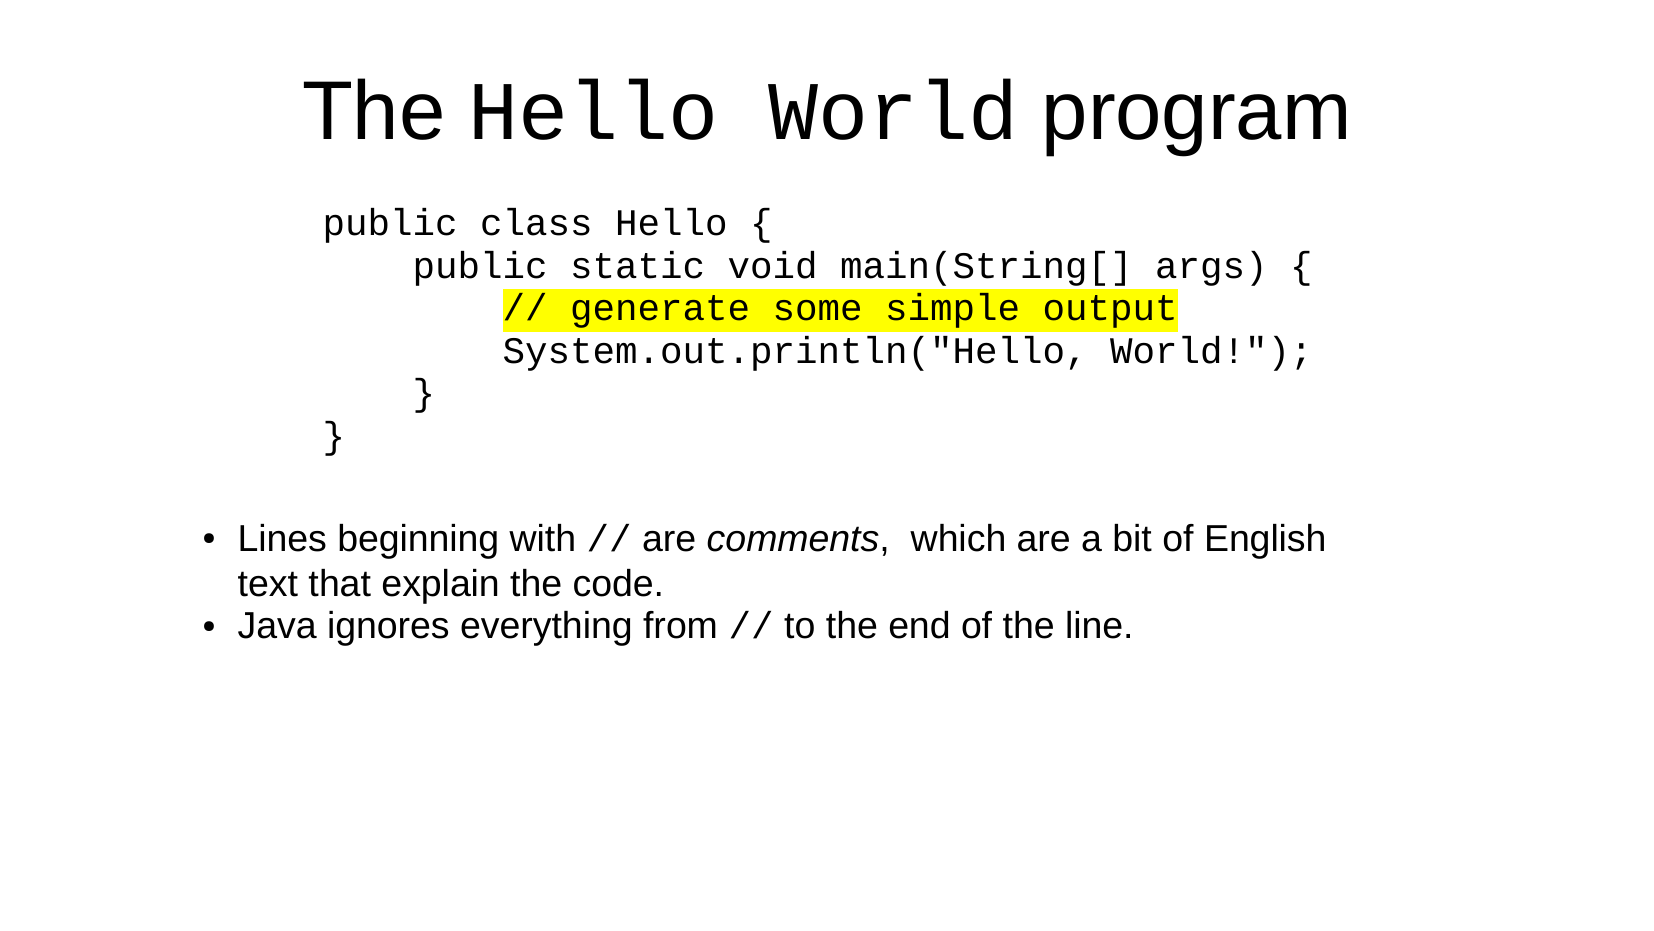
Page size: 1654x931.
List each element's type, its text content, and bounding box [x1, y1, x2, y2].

text_box public class Hello { public static void main(String[] args) { // generate some simple output System.out.println("Hello, World!"); } } [307, 196, 1328, 510]
text_box Lines beginning with // are comments, which are a bit of English text that explain the code. Java ignores everything from // to the end of the line. [187, 510, 1351, 658]
title The Hello World program [82, 37, 1571, 193]
